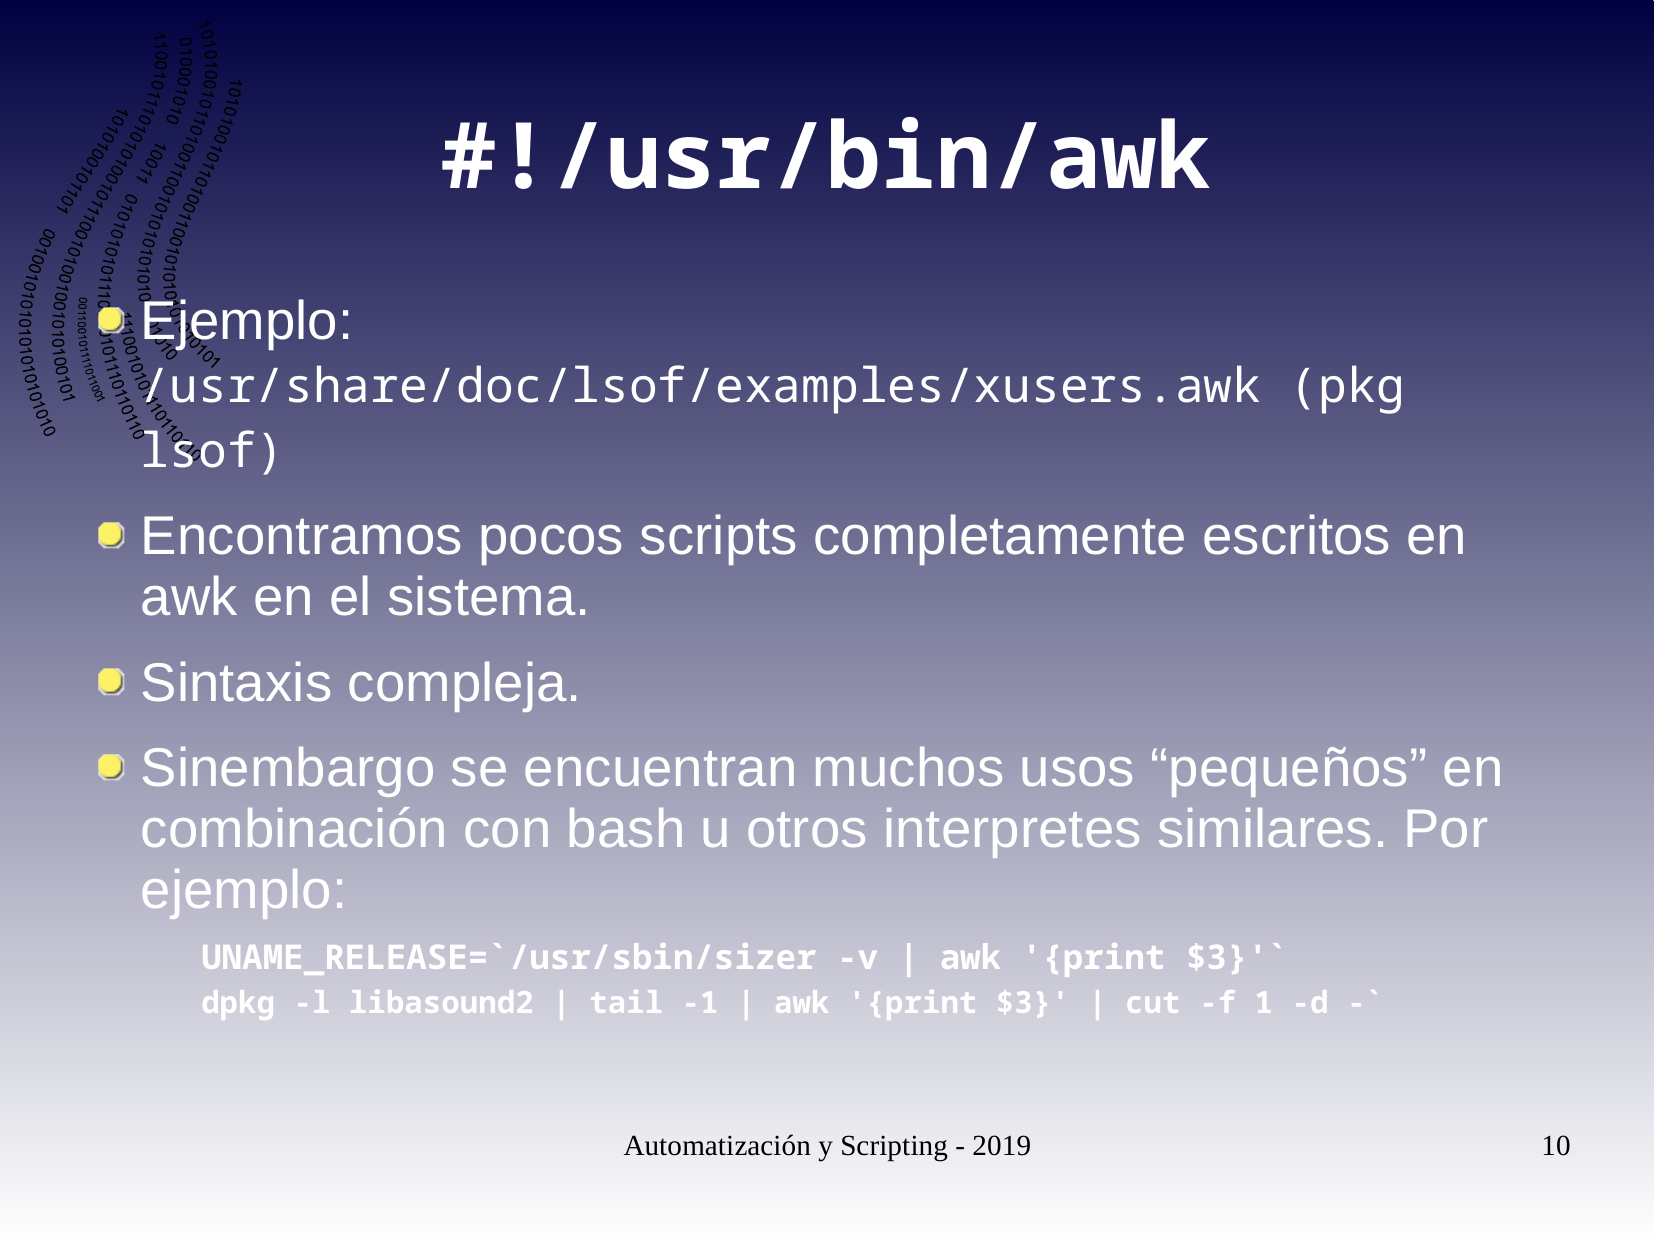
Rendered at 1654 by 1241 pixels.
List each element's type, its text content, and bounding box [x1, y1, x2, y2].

picture [18, 20, 243, 461]
title #!/usr/bin/awk [82, 49, 1571, 257]
list Ejemplo: /usr/share/doc/lsof/examples/xusers.awk (pkg lsof) Encontramos pocos scripts completamente escritos en awk en el sistema. Sintaxis compleja. Sinembargo se encuentran muchos usos “pequeños” en combinación con bash u otros interpretes similares. Por ejemplo: UNAME_RELEASE=`/usr/sbin/sizer -v | awk '{print $3}'` dpkg -l libasound2 | tail -1 | awk '{print $3}' | cut -f 1 -d -` [82, 290, 1571, 1111]
